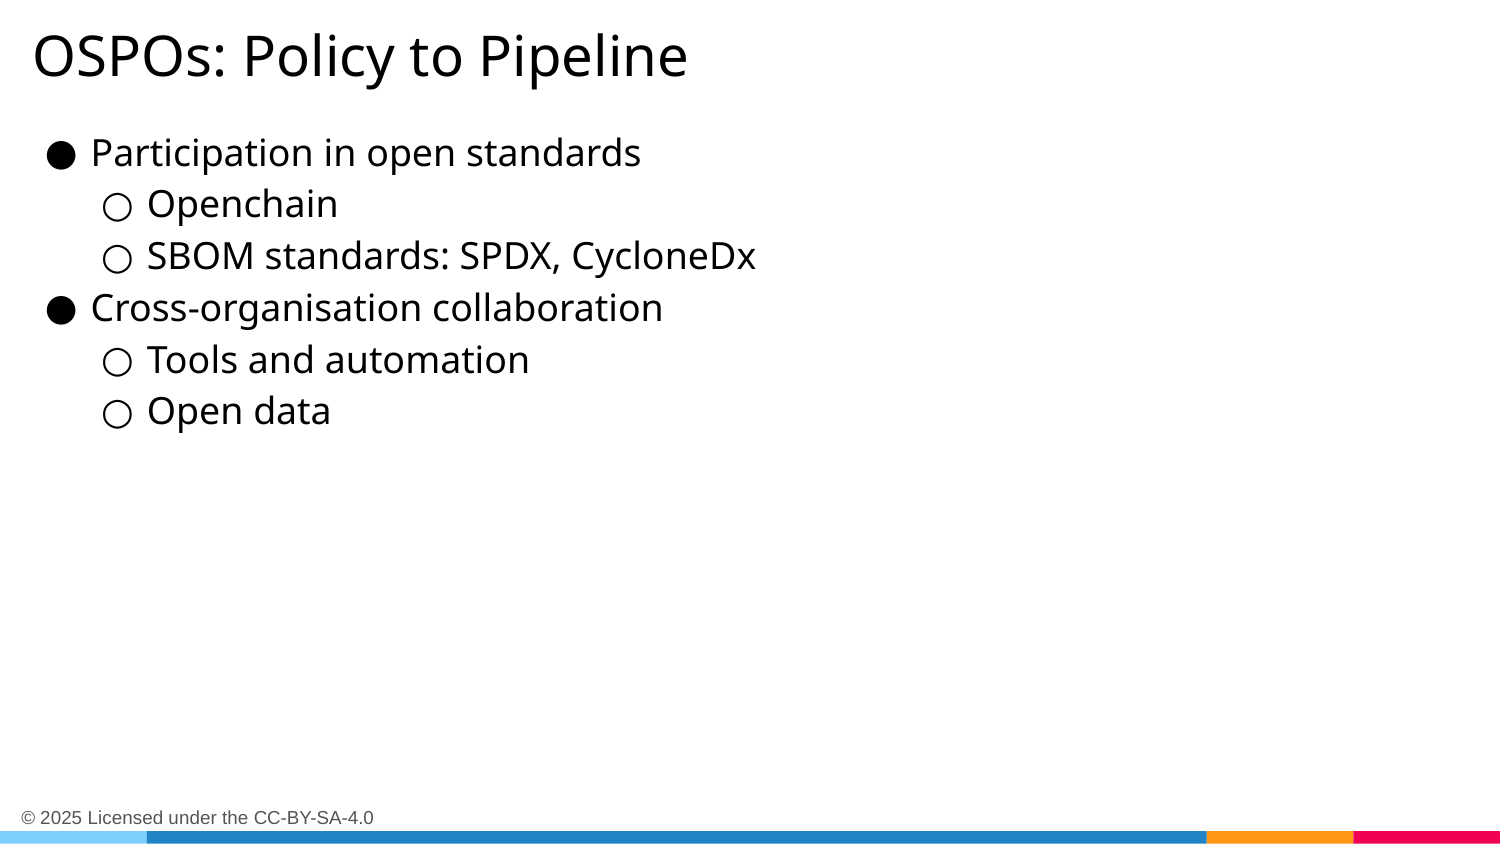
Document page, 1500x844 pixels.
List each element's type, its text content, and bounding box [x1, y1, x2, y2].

list Participation in open standards Openchain SBOM standards: SPDX, CycloneDx Cross-organisation collaboration Tools and automation Open data [23, 110, 1487, 803]
title OSPOs: Policy to Pipeline [21, 15, 1354, 100]
